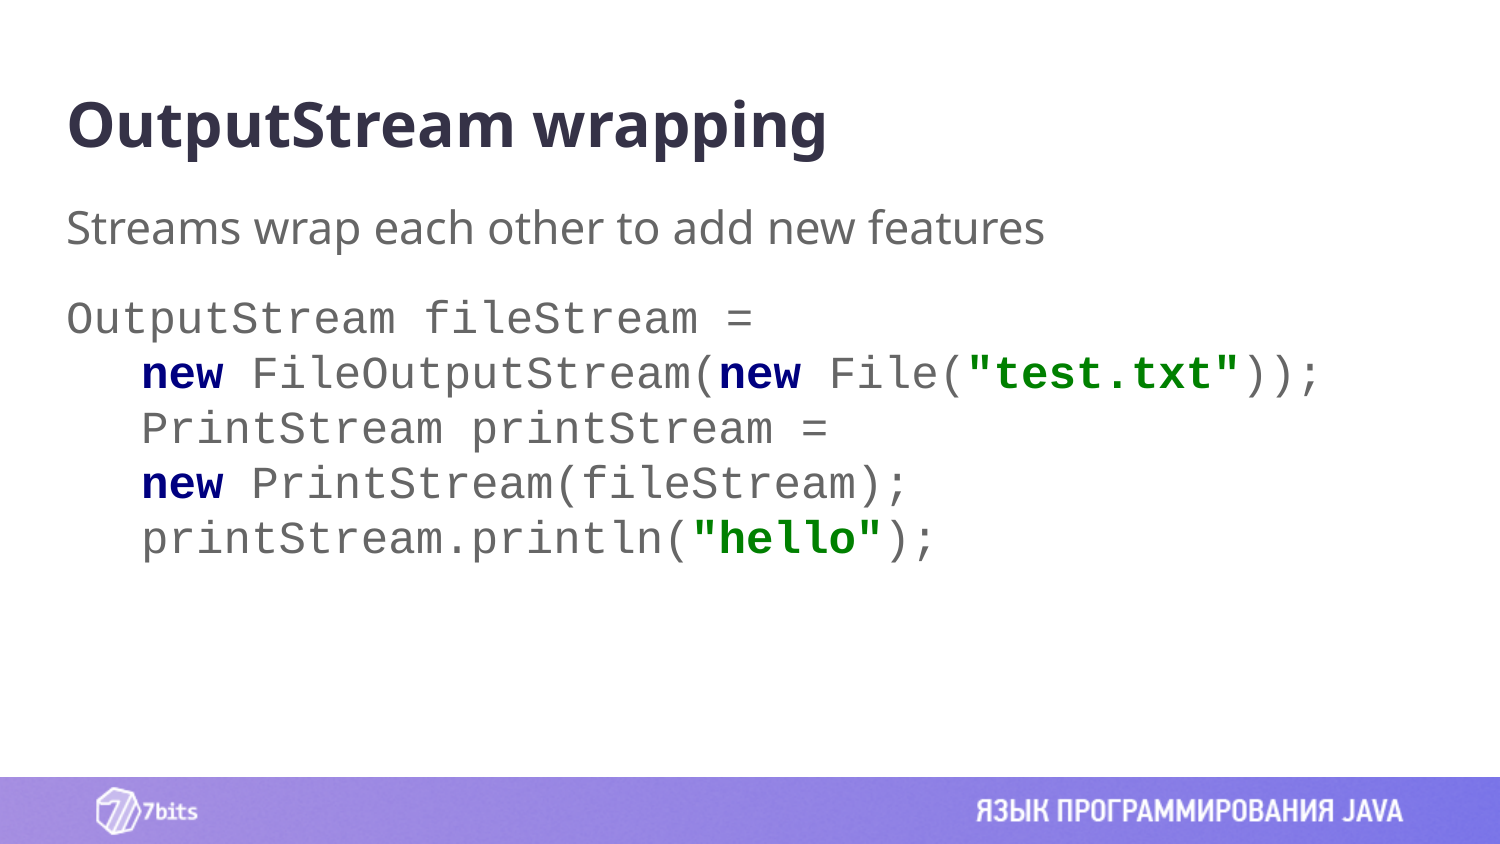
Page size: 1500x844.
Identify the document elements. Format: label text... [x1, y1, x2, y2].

title OutputStream wrapping [51, 69, 1449, 164]
list Streams wrap each other to add new features OutputStream fileStream = new FileOutputStream(new File("test.txt")); PrintStream printStream = new PrintStream(fileStream); printStream.println("hello"); [51, 184, 1449, 745]
picture [0, 777, 1500, 844]
